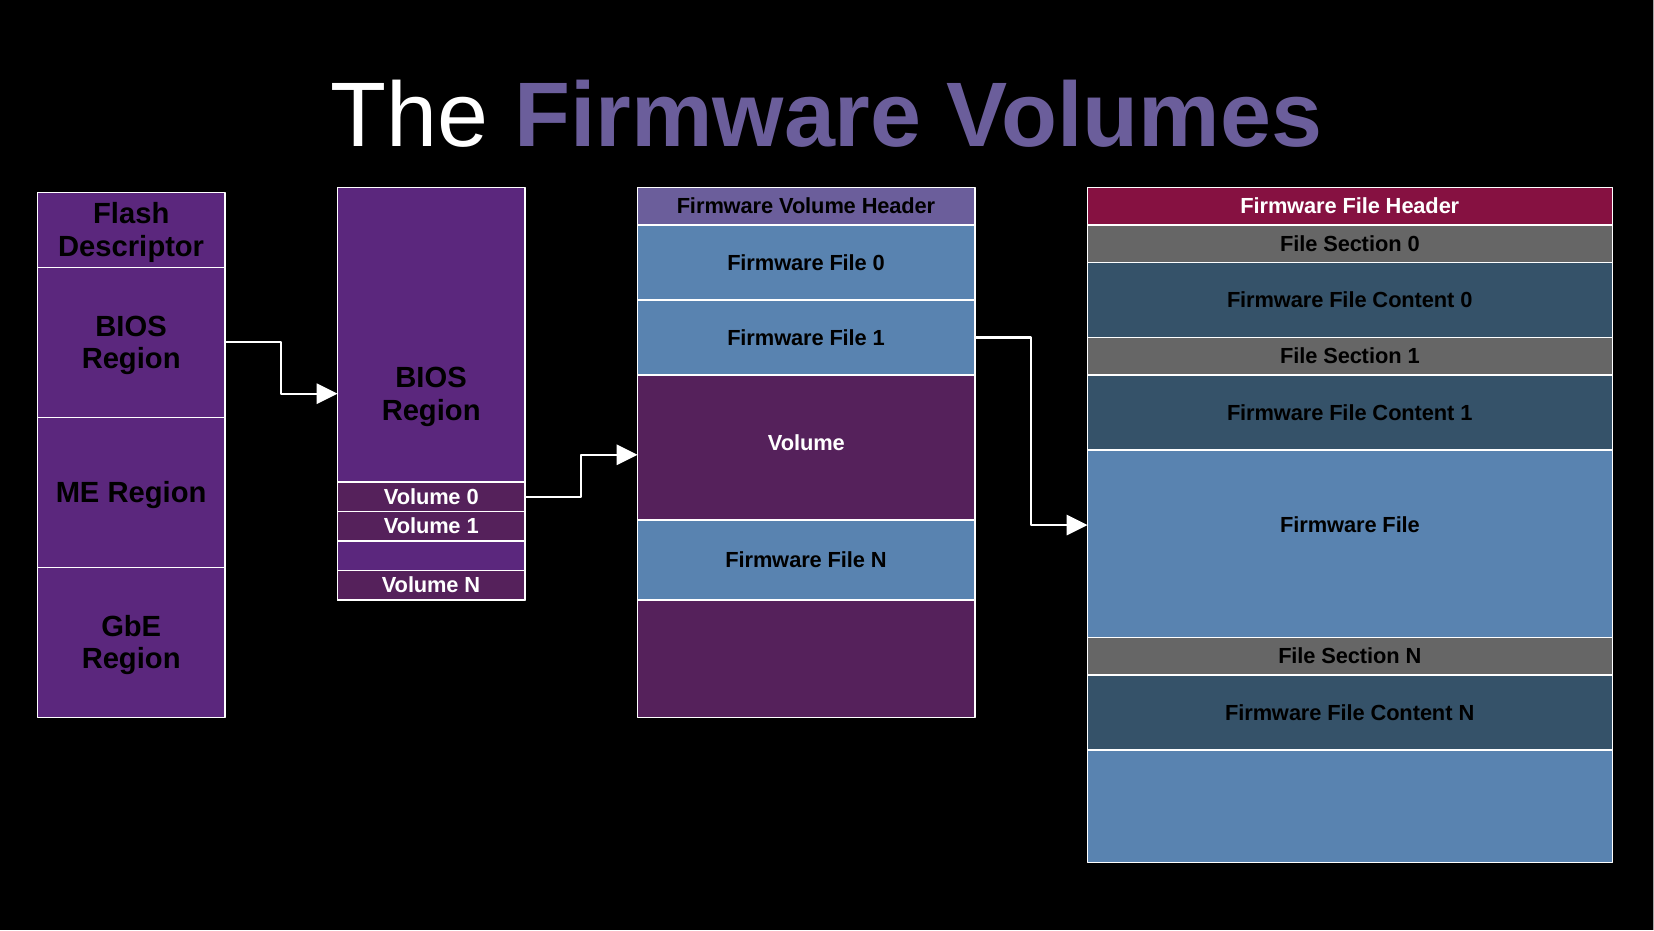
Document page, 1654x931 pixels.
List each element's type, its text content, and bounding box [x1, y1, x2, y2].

text_box Firmware File 1 [637, 300, 975, 376]
text_box Firmware File 0 [637, 225, 975, 300]
text_box Firmware File [1087, 451, 1613, 637]
text_box File Section 1 [1087, 337, 1613, 375]
text_box Volume [637, 601, 975, 718]
text_box BIOS Region [337, 187, 525, 482]
title The Firmware Volumes [82, 37, 1571, 193]
text_box Firmware File N [637, 520, 975, 601]
text_box GbE Region [37, 568, 225, 718]
text_box Firmware File Content 1 [1087, 375, 1613, 451]
text_box File Section N [1087, 637, 1613, 675]
text_box ME Region [37, 418, 225, 568]
text_box Volume N [337, 570, 525, 600]
text_box Volume 1 [337, 511, 525, 542]
text_box Firmware Volume Header [637, 187, 975, 225]
text_box Firmware File Content N [1087, 675, 1613, 751]
text_box Flash Descriptor [37, 192, 225, 267]
text_box File Section 0 [1087, 224, 1613, 263]
text_box BIOS Region [37, 267, 225, 418]
text_box Volume 0 [337, 482, 525, 511]
text_box Volume [637, 376, 975, 520]
text_box Firmware File Content 0 [1087, 263, 1613, 337]
text_box BIOS Region [337, 542, 525, 570]
text_box Firmware File [1087, 751, 1613, 863]
text_box Firmware File Header [1087, 187, 1613, 224]
